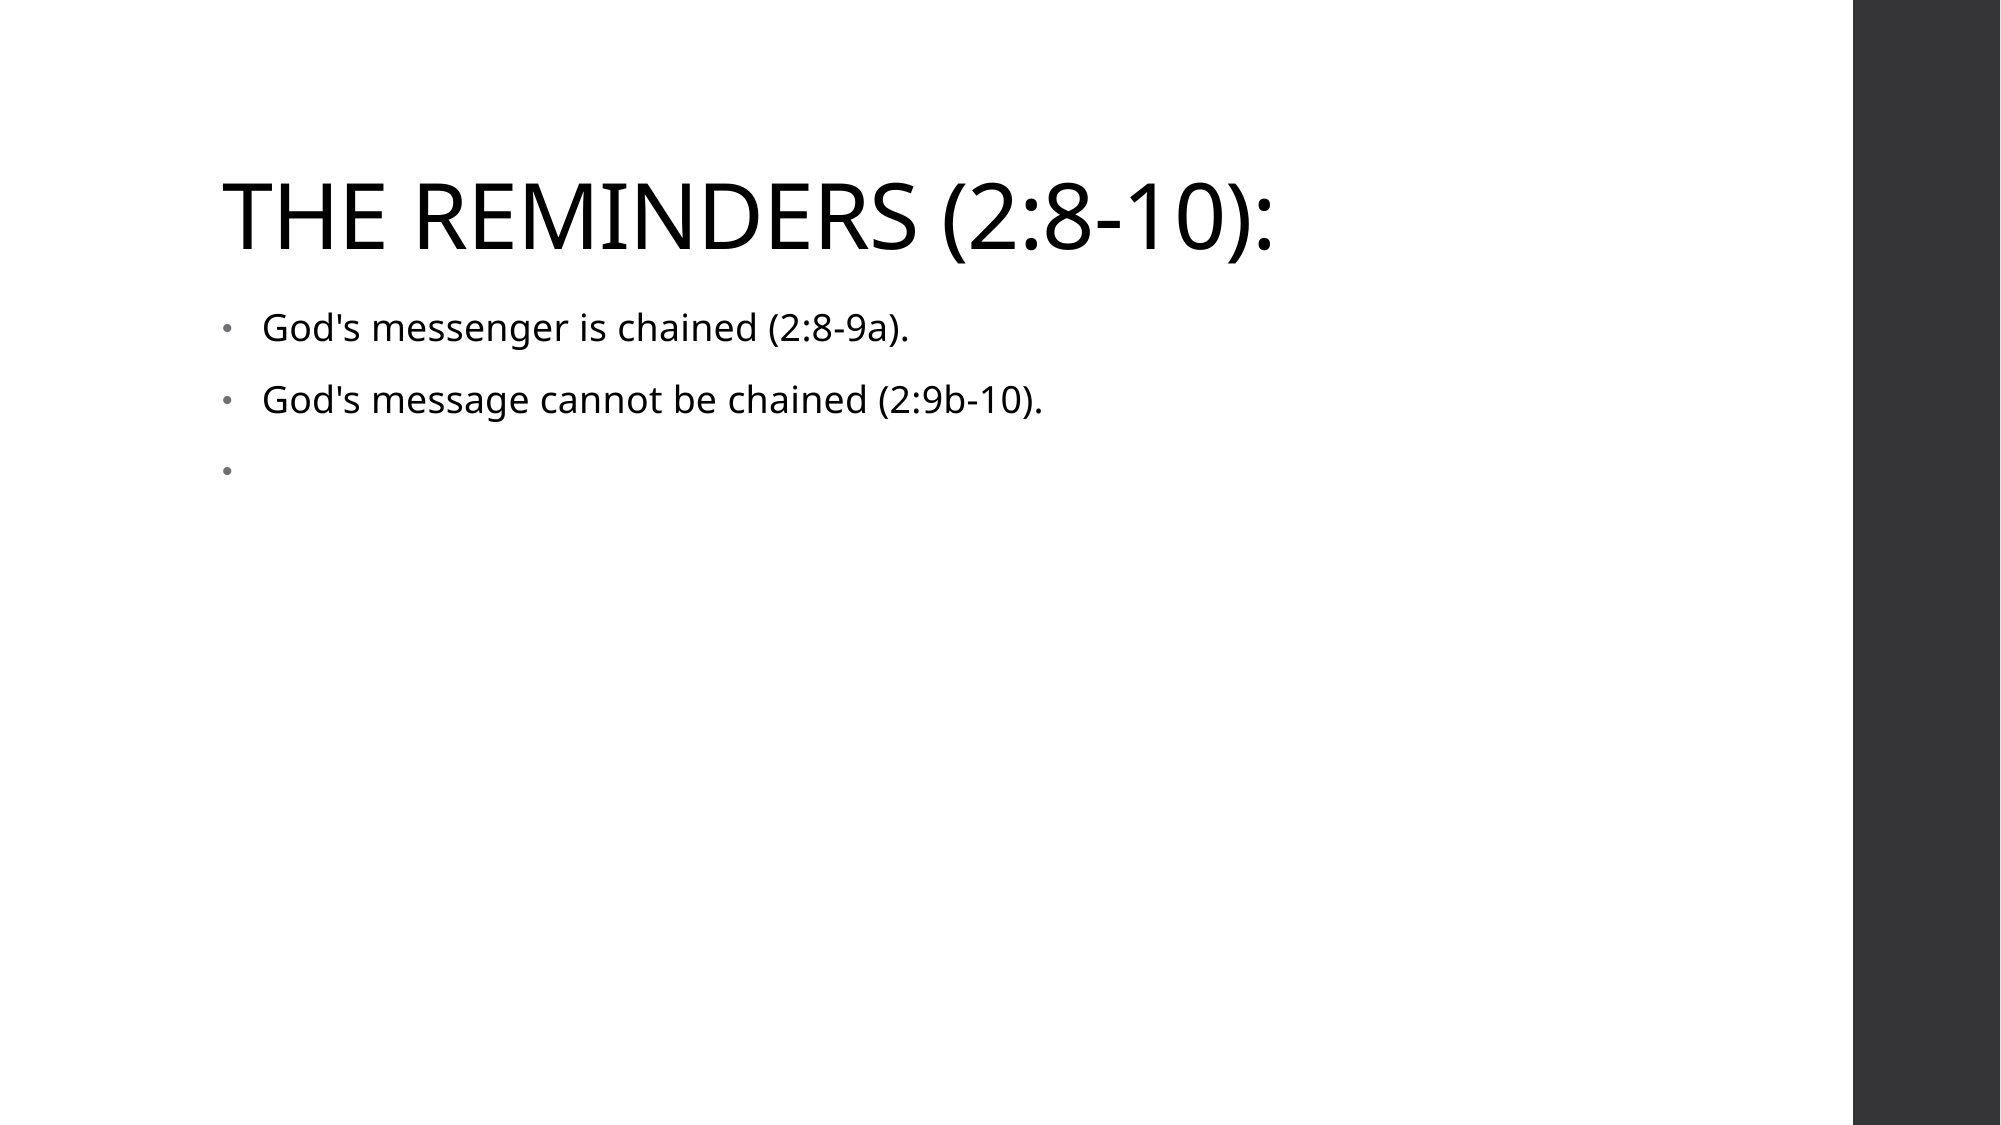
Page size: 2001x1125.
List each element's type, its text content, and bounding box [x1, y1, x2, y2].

title THE REMINDERS (2:8-10): [206, 60, 1797, 278]
list God's messenger is chained (2:8-9a). God's message cannot be chained (2:9b-10). [206, 299, 1617, 1014]
